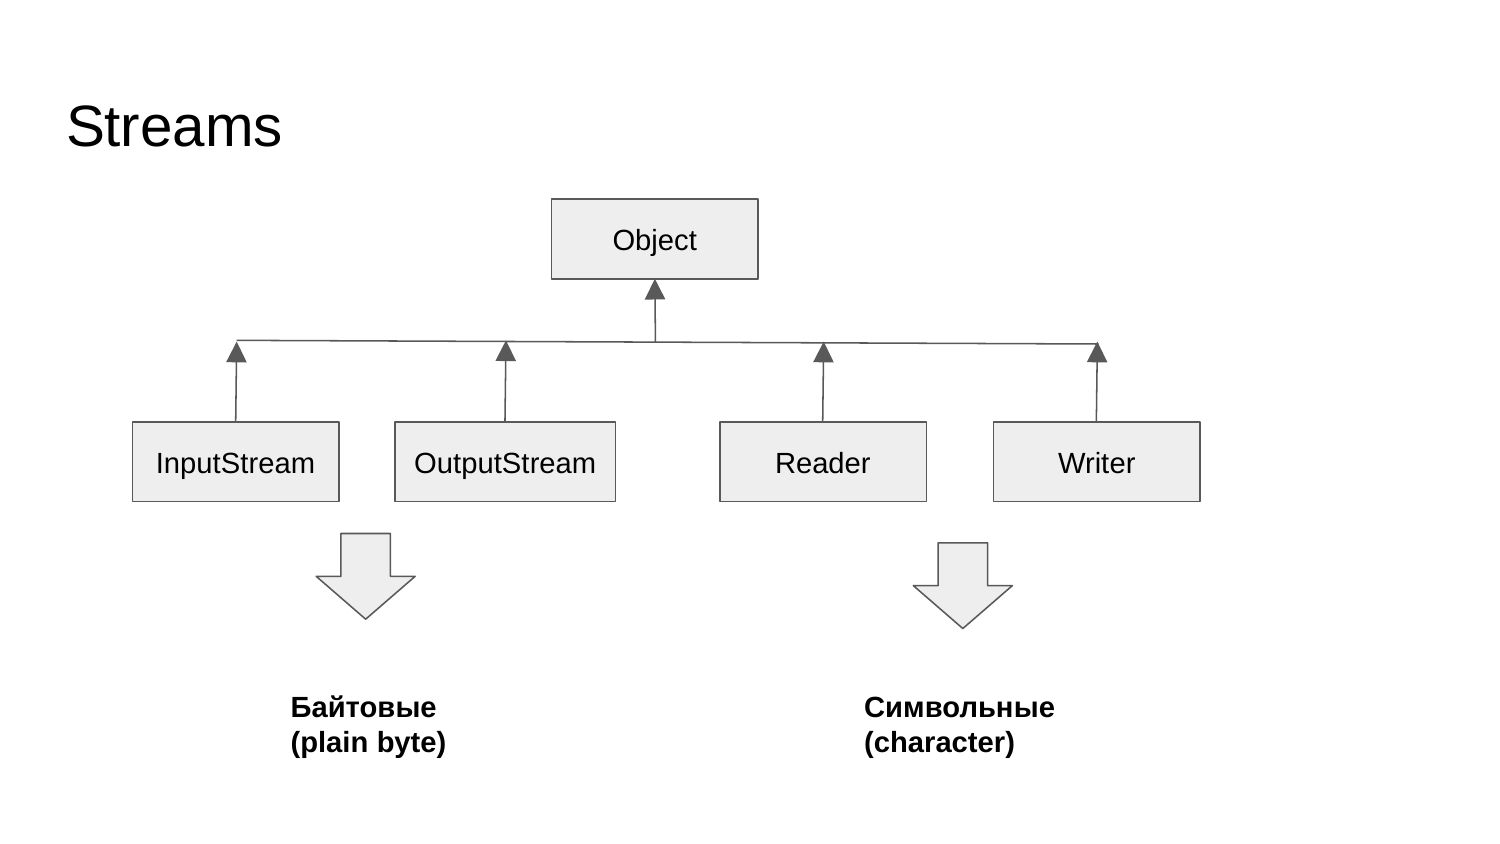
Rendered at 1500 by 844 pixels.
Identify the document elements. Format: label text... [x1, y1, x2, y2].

text_box Object [551, 199, 758, 279]
text_box Writer [993, 422, 1200, 502]
text_box [316, 533, 416, 620]
text_box Символьные (character) [849, 673, 1077, 746]
text_box Reader [719, 422, 927, 502]
text_box Байтовые (plain byte) [275, 673, 473, 746]
title Streams [51, 72, 1449, 167]
text_box InputStream [132, 422, 339, 502]
text_box [913, 542, 1013, 629]
text_box OutputStream [395, 422, 616, 502]
